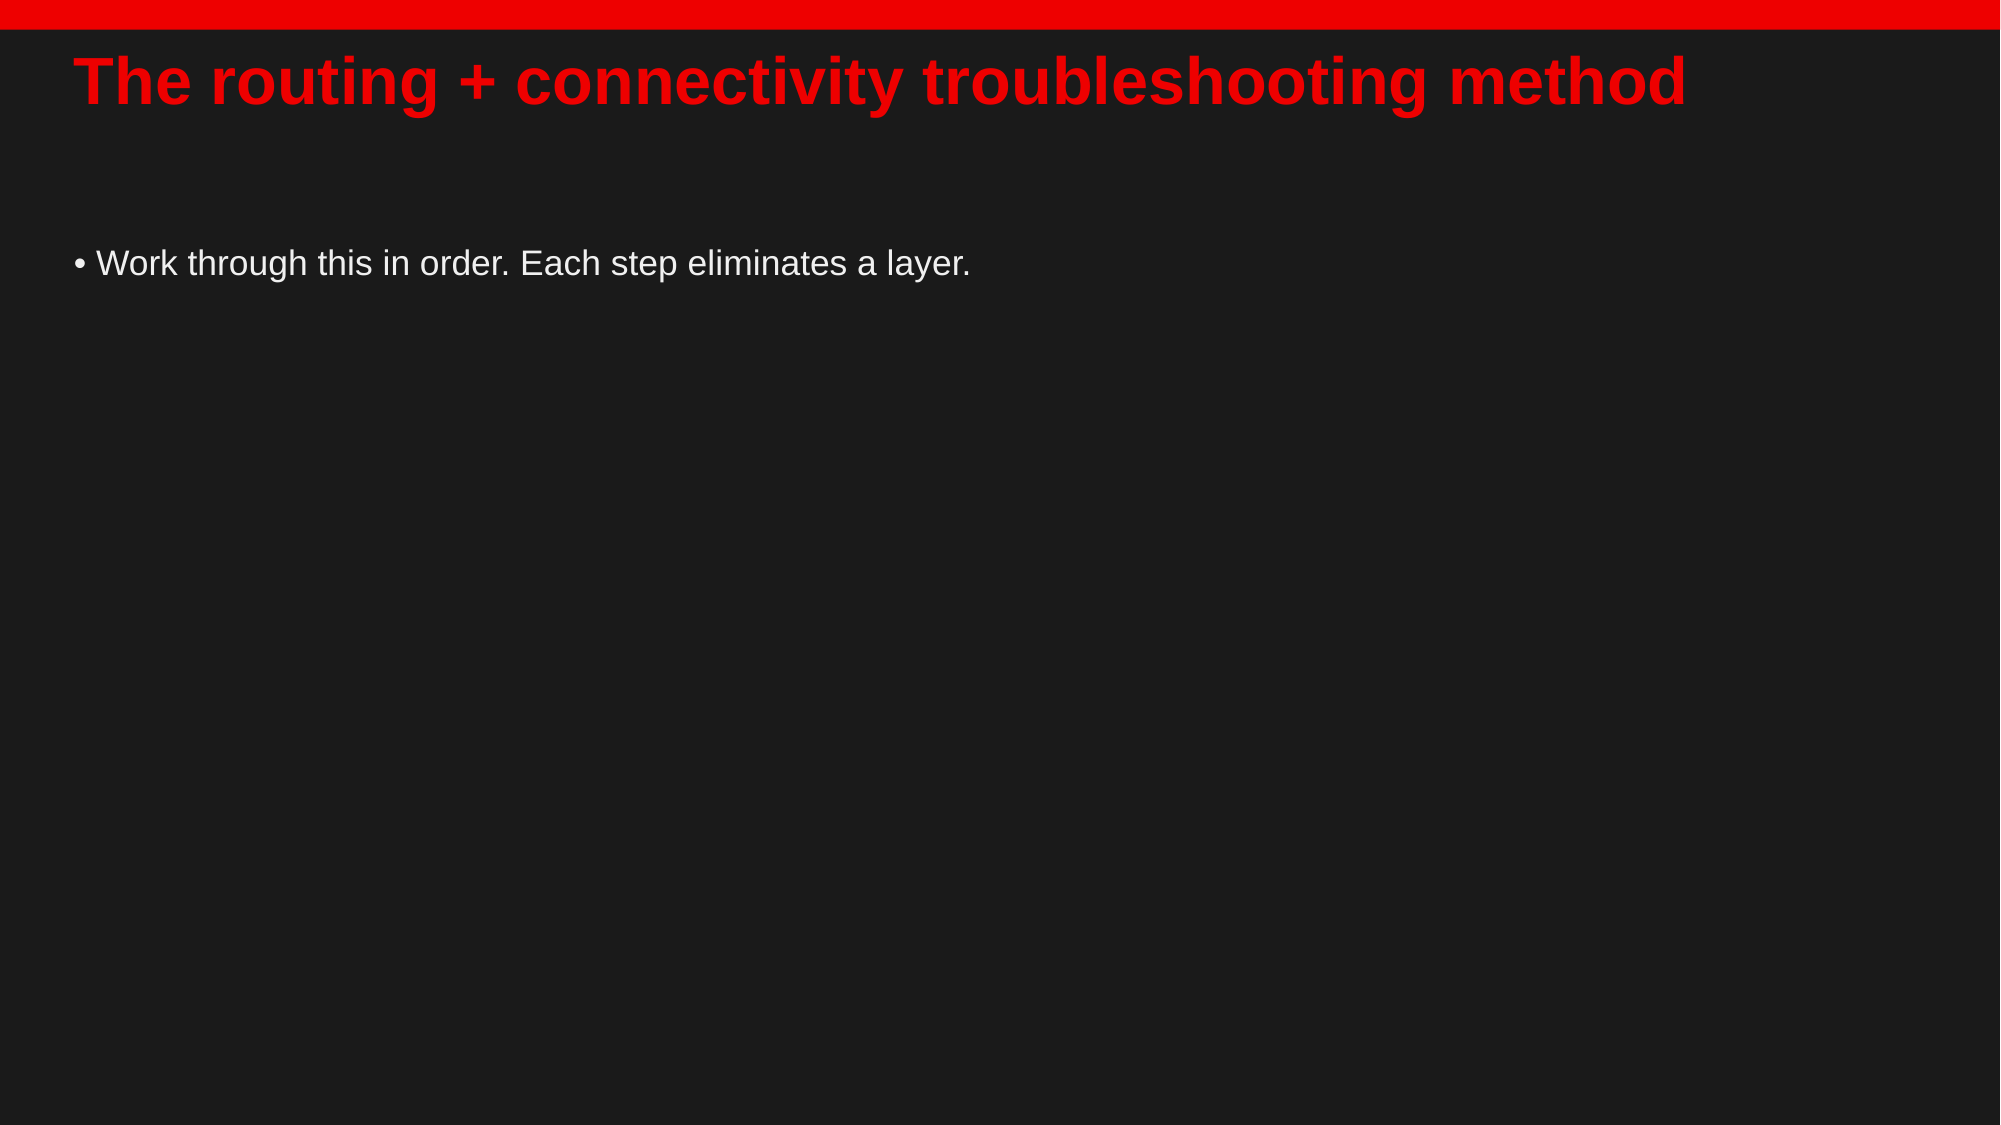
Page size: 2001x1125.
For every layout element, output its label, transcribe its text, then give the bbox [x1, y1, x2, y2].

text_box • Work through this in order. Each step eliminates a layer. [59, 236, 1942, 1037]
text_box [0, 0, 2001, 30]
text_box The routing + connectivity troubleshooting method [59, 36, 1942, 208]
